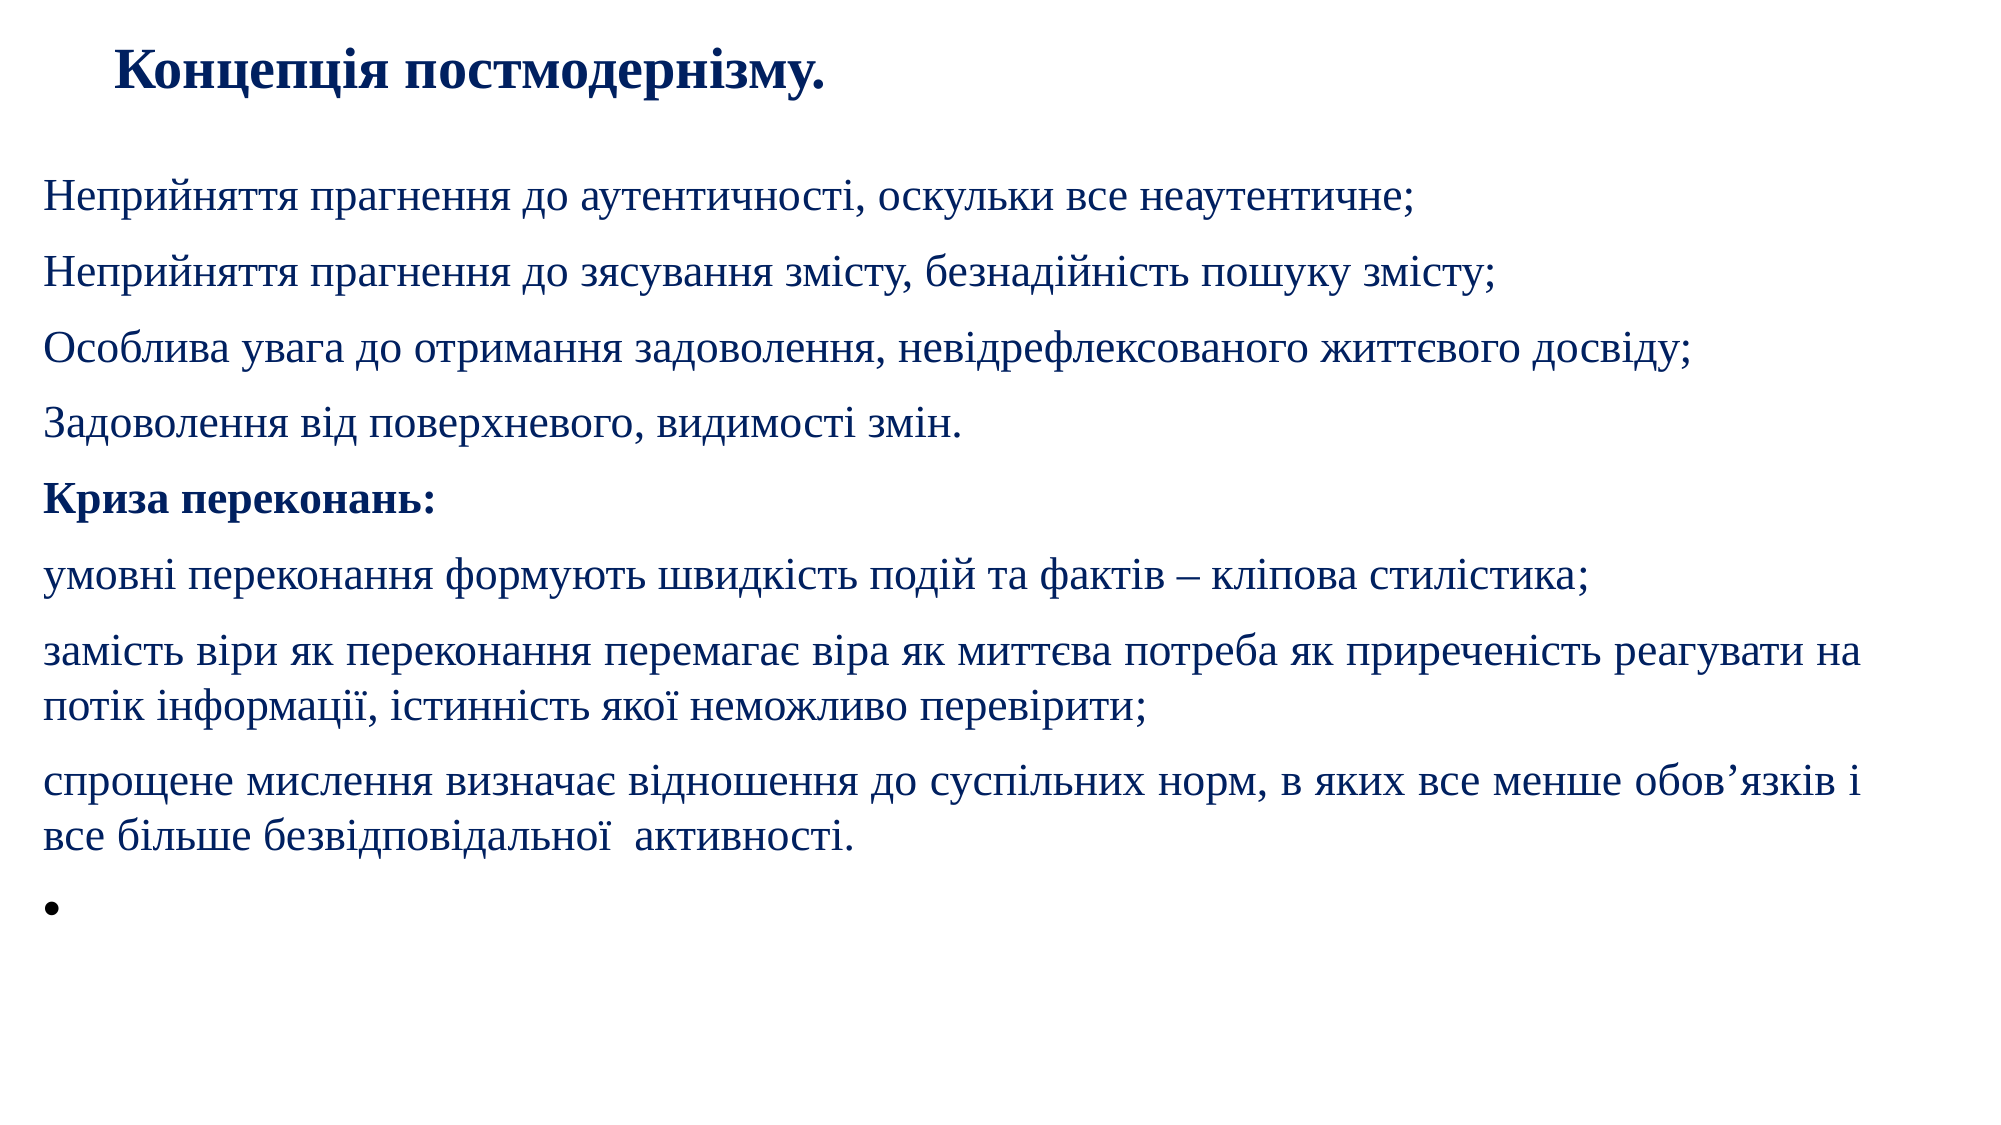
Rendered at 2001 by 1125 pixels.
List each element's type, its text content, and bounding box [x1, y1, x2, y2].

list Неприйняття прагнення до аутентичності, оскульки все неаутентичне; Неприйняття прагнення до зясування змісту, безнадійність пошуку змісту; Особлива увага до отримання задоволення, невідрефлексованого життєвого досвіду; Задоволення від поверхневого, видимості змін. Криза переконань: умовні переконання формують швидкість подій та фактів – кліпова стилістика; замість віри як переконання перемагає віра як миттєва потреба як приреченість реагувати на потік інформації, істинність якої неможливо перевірити; спрощене мислення визначає відношення до суспільних норм, в яких все менше обов’язків і все більше безвідповідальної активності. [28, 157, 1891, 1108]
title Концепція постмодернізму. [99, 0, 1863, 139]
